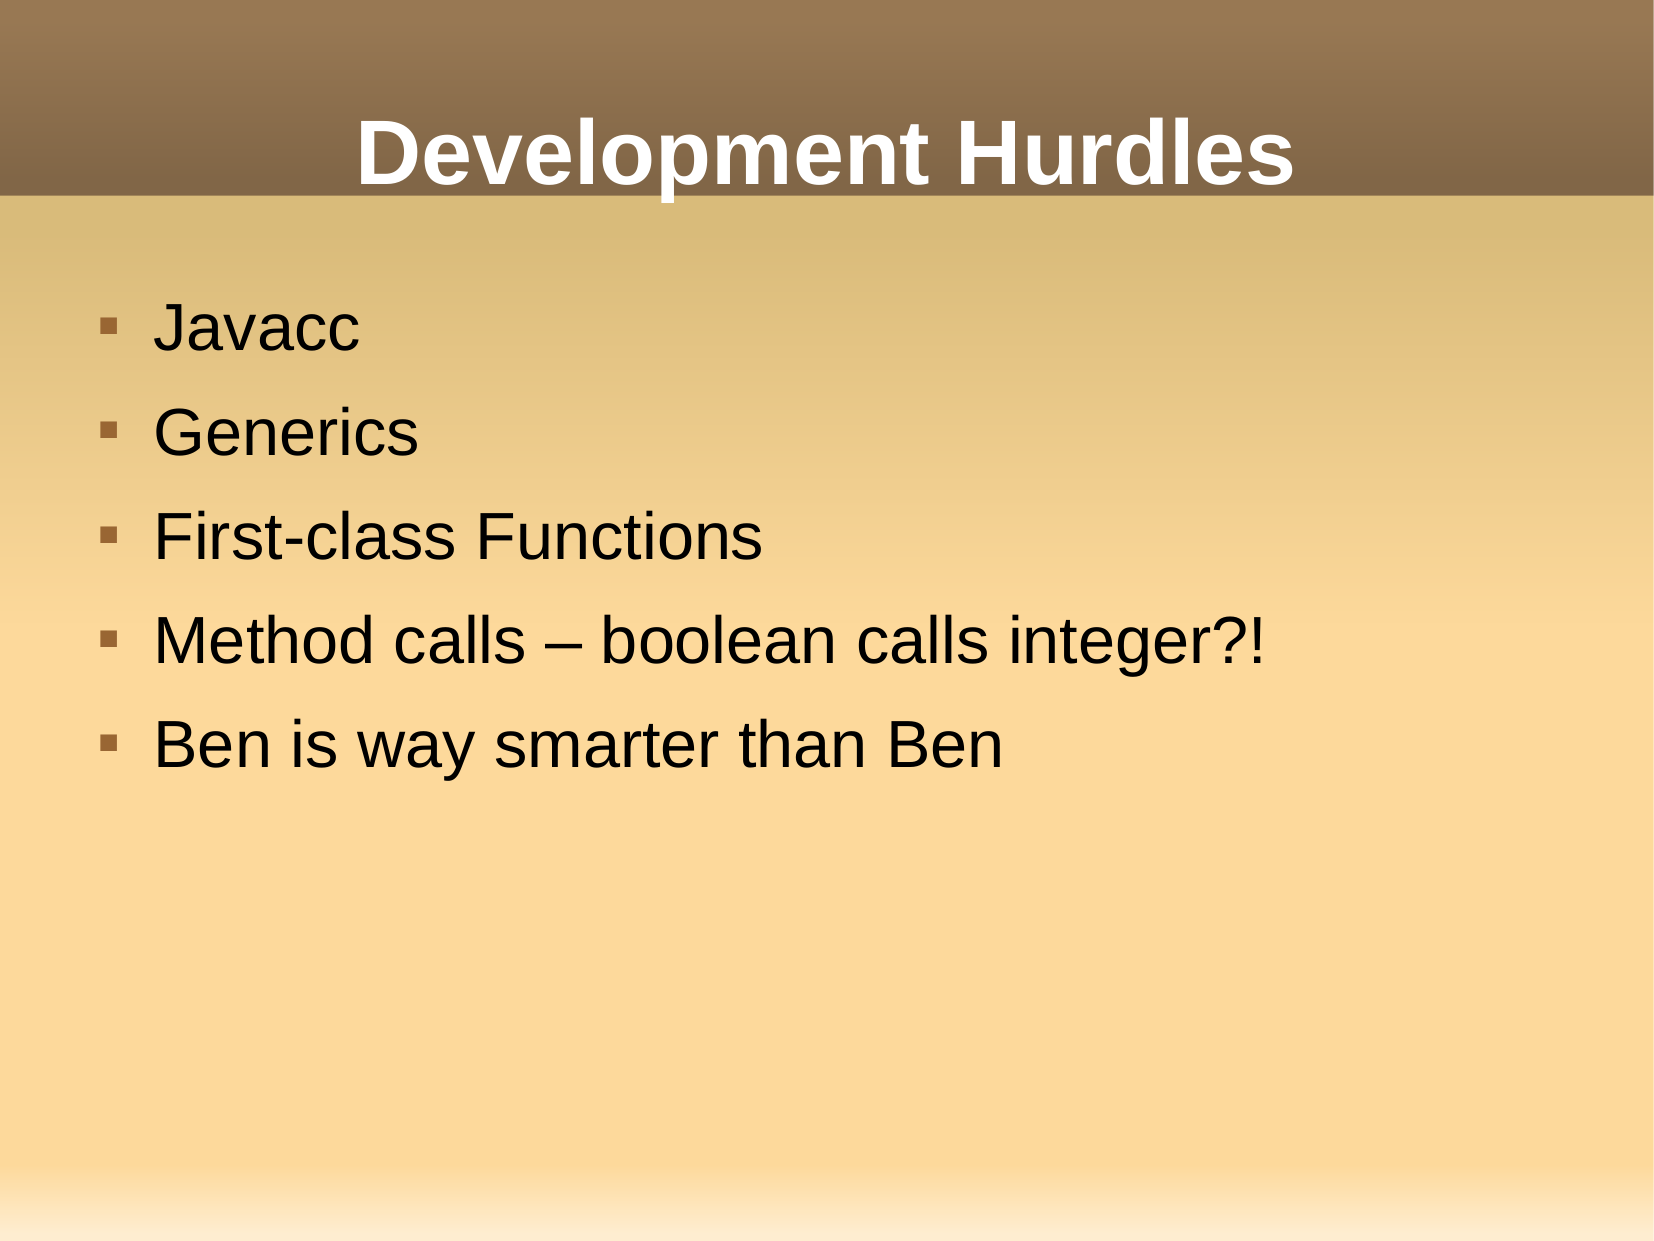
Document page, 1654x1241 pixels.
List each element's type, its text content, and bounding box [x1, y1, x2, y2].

picture [0, 0, 1654, 1241]
list Javacc Generics First-class Functions Method calls – boolean calls integer?! Ben is way smarter than Ben [82, 290, 1571, 1109]
title Development Hurdles [82, 56, 1571, 250]
